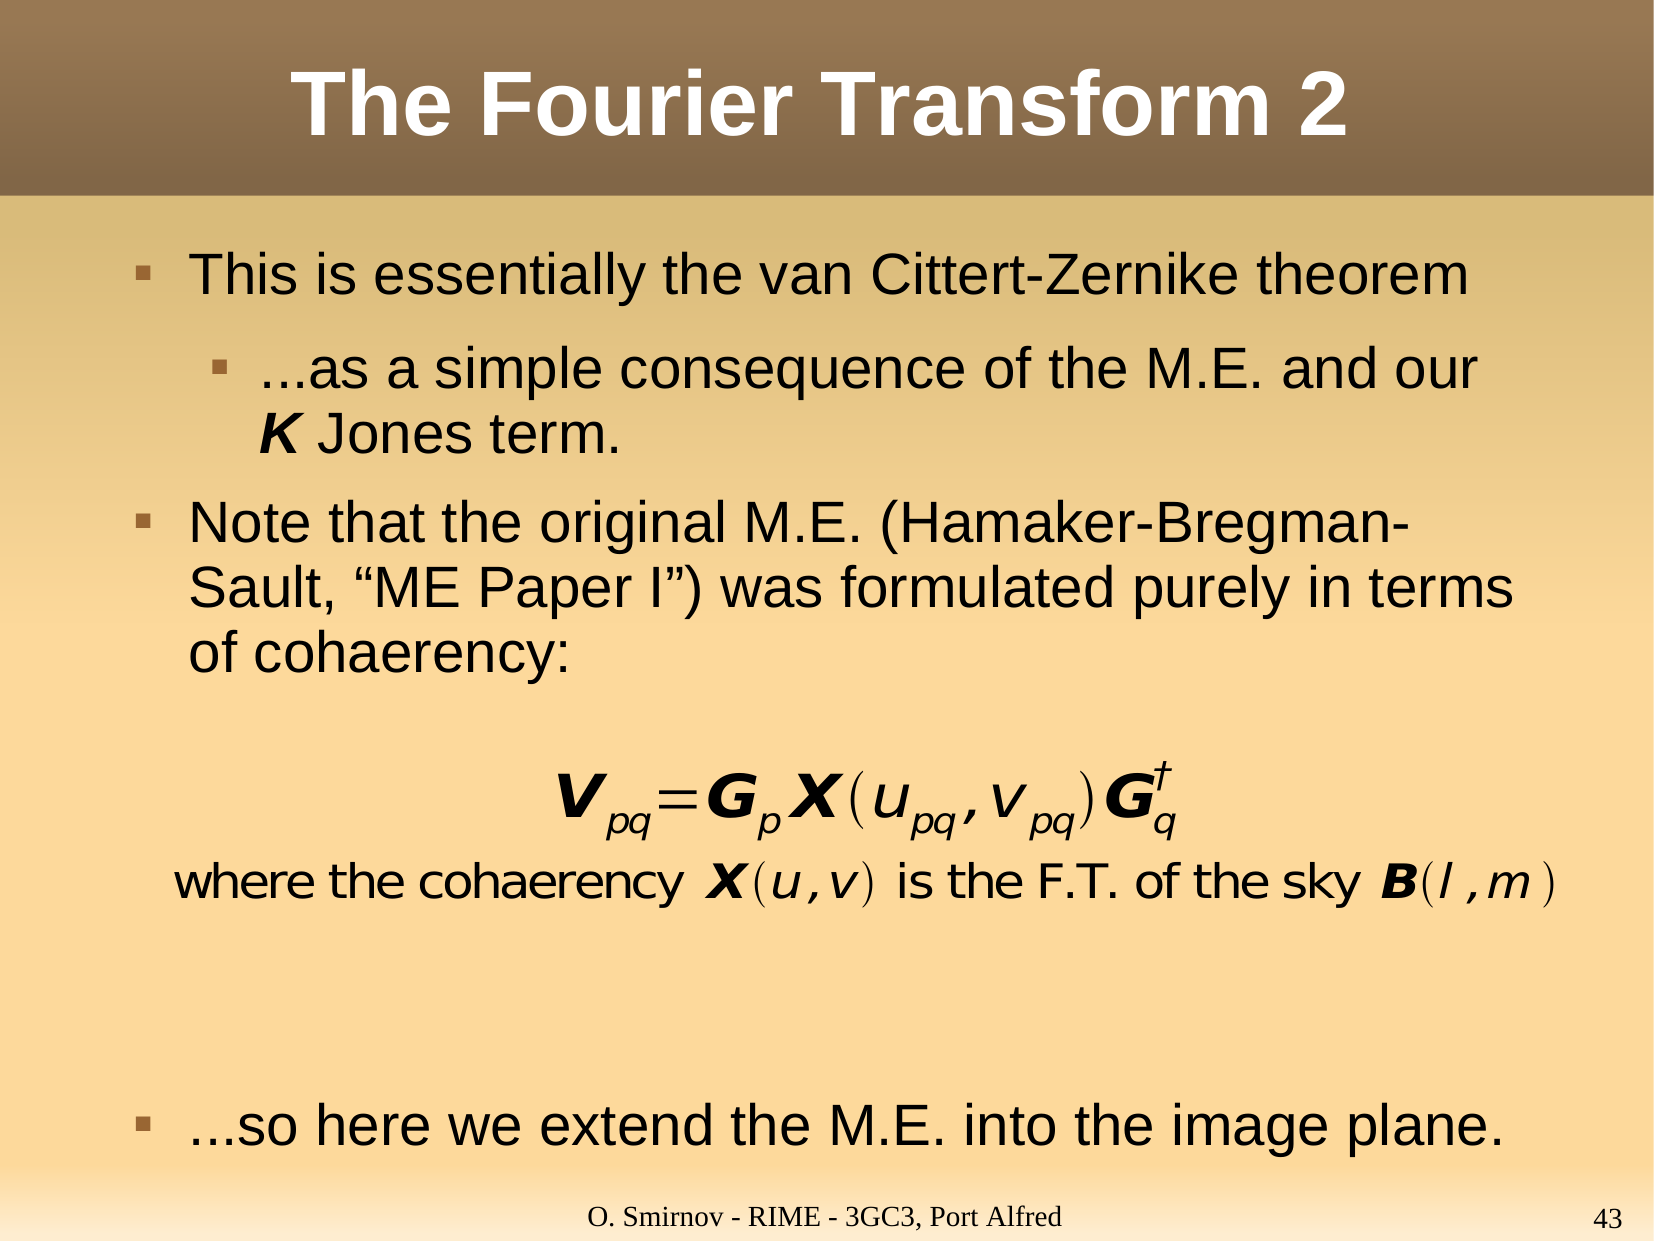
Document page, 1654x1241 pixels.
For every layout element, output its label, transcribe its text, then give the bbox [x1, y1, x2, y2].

title The Fourier Transform 2 [76, 0, 1565, 208]
picture [0, 0, 1654, 1241]
chart [1531, 754, 1564, 986]
list This is essentially the van Cittert-Zernike theorem ...as a simple consequence of the M.E. and our K Jones term. Note that the original M.E. (Hamaker-Bregman-Sault, “ME Paper I”) was formulated purely in terms of cohaerency: ...so here we extend the M.E. into the image plane. [118, 241, 1531, 1158]
